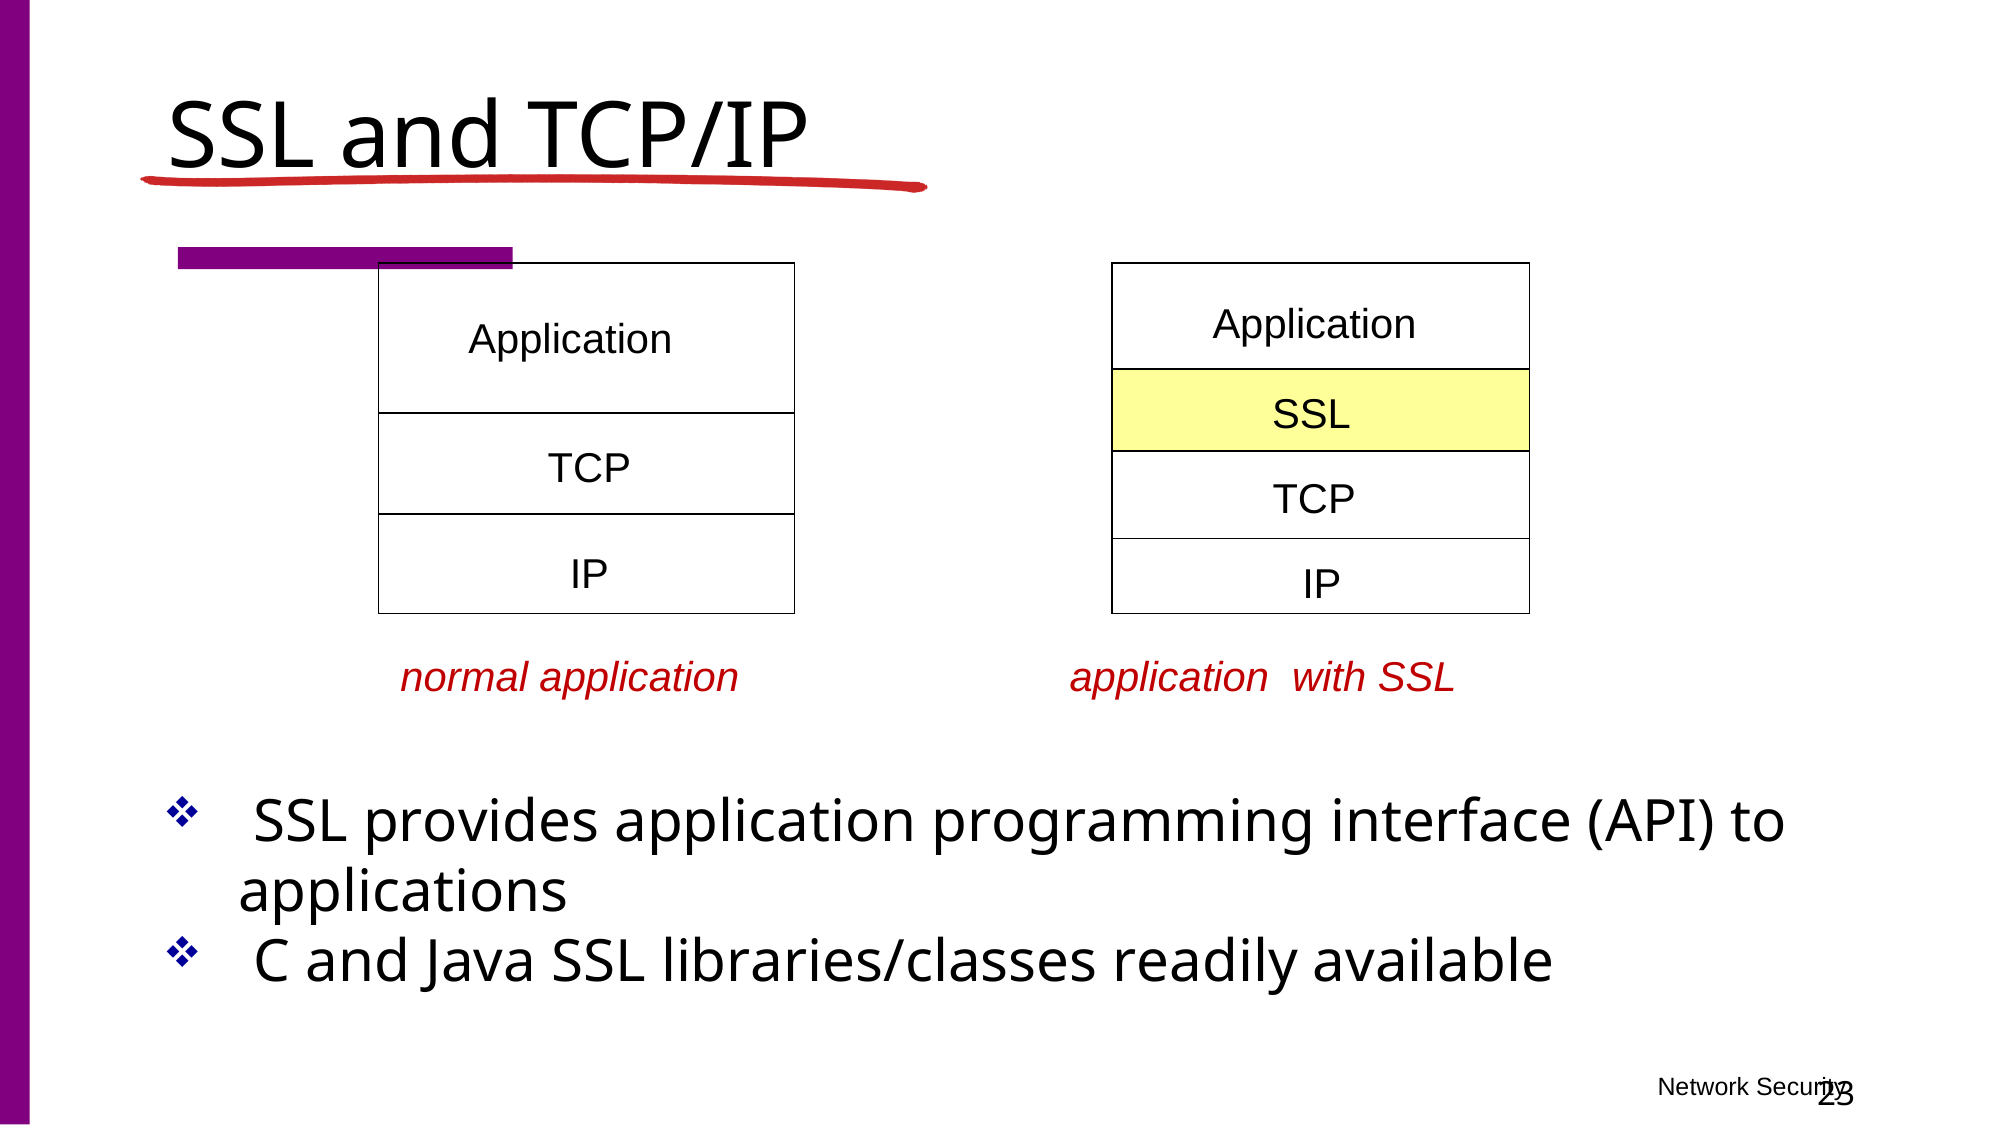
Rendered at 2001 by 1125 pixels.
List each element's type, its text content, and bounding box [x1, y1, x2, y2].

picture [137, 169, 937, 198]
text_box Application [453, 304, 688, 370]
text_box application with SSL [1054, 641, 1630, 708]
text_box Application [1197, 289, 1432, 356]
text_box TCP [1257, 464, 1371, 530]
text_box SSL [1257, 378, 1366, 445]
text_box normal application [385, 641, 755, 708]
text_box IP [1287, 548, 1357, 615]
text_box [1111, 369, 1530, 451]
text_box TCP [532, 433, 647, 499]
title SSL and TCP/IP [116, 37, 1817, 225]
text_box IP [555, 538, 625, 605]
text_box SSL provides application programming interface (API) to applications C and Java SSL libraries/classes readily available [148, 774, 1833, 1001]
text_box Network Security [1016, 1062, 1862, 1114]
